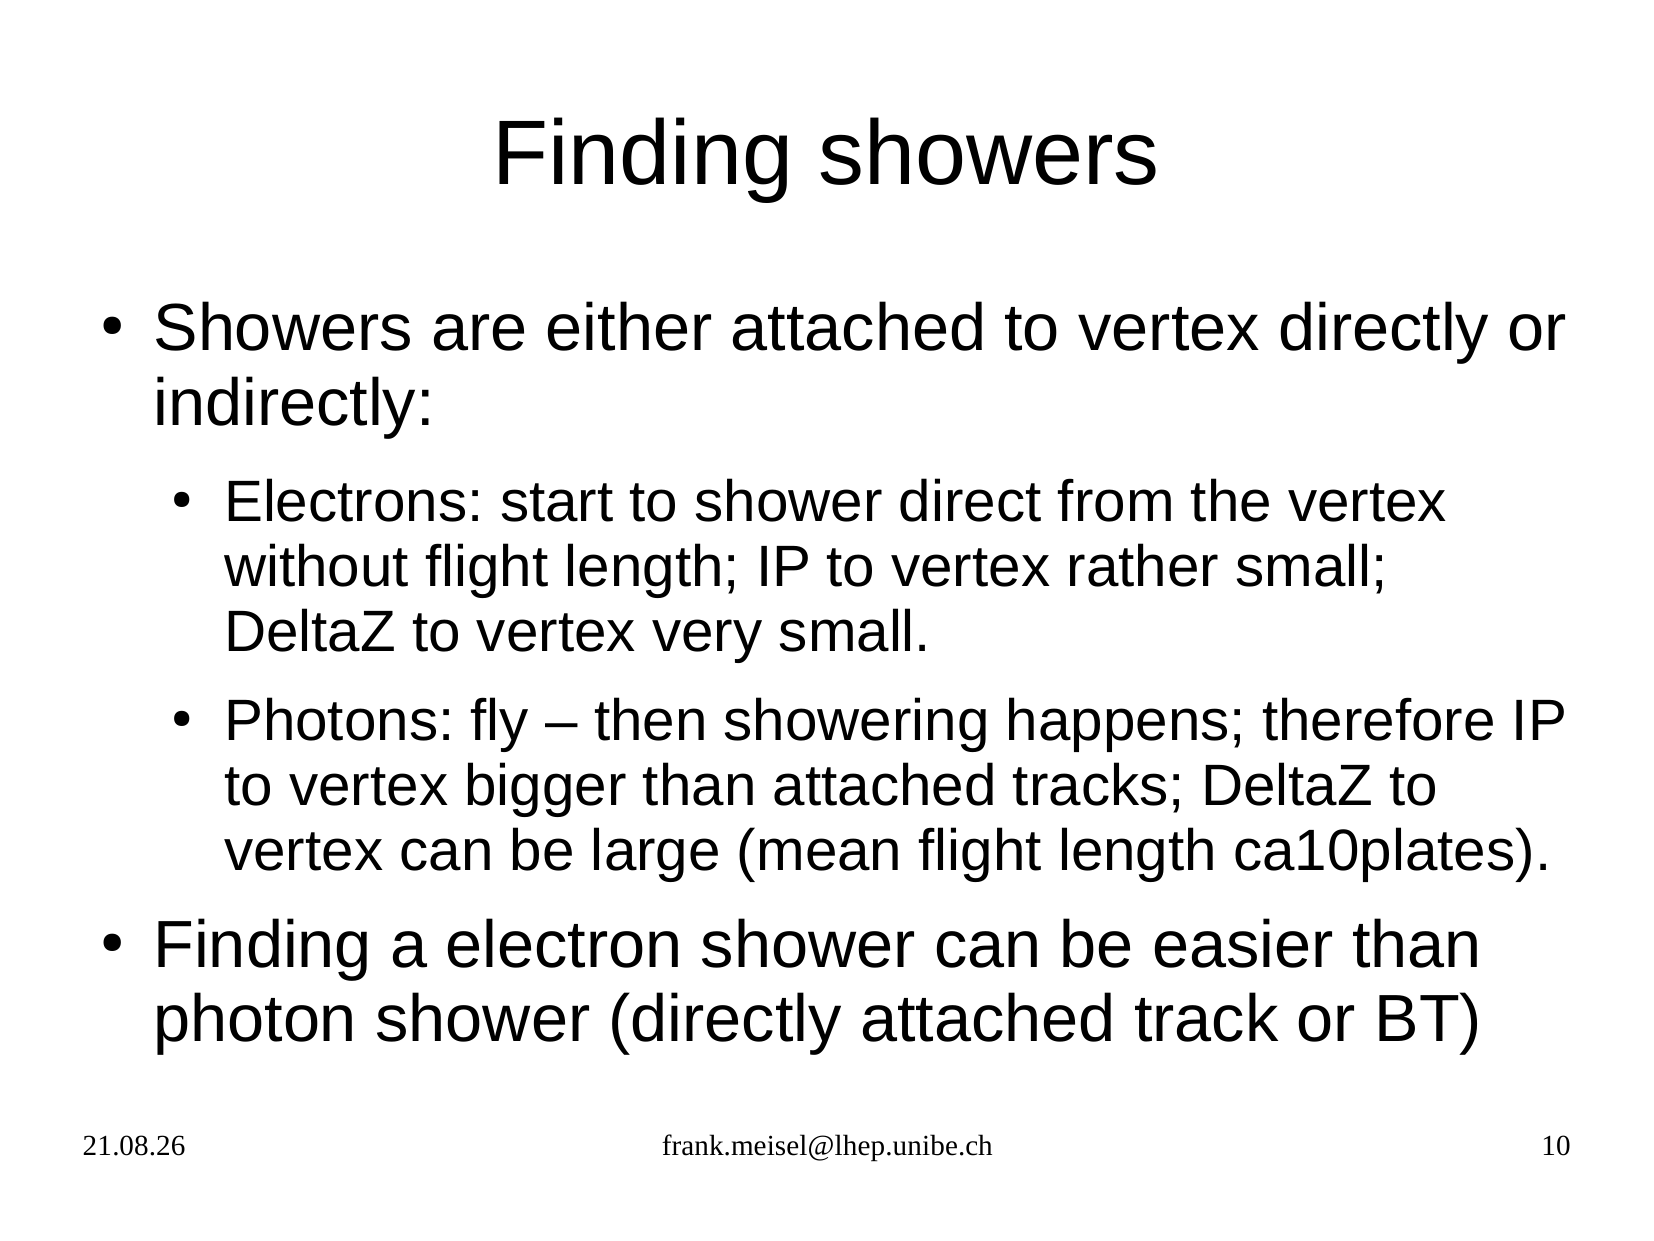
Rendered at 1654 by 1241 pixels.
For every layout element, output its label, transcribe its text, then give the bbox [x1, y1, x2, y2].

list Showers are either attached to vertex directly or indirectly: Electrons: start to shower direct from the vertex without flight length; IP to vertex rather small; DeltaZ to vertex very small. Photons: fly – then showering happens; therefore IP to vertex bigger than attached tracks; DeltaZ to vertex can be large (mean flight length ca10plates). Finding a electron shower can be easier than photon shower (directly attached track or BT) [82, 290, 1571, 1109]
title Finding showers [82, 49, 1571, 257]
